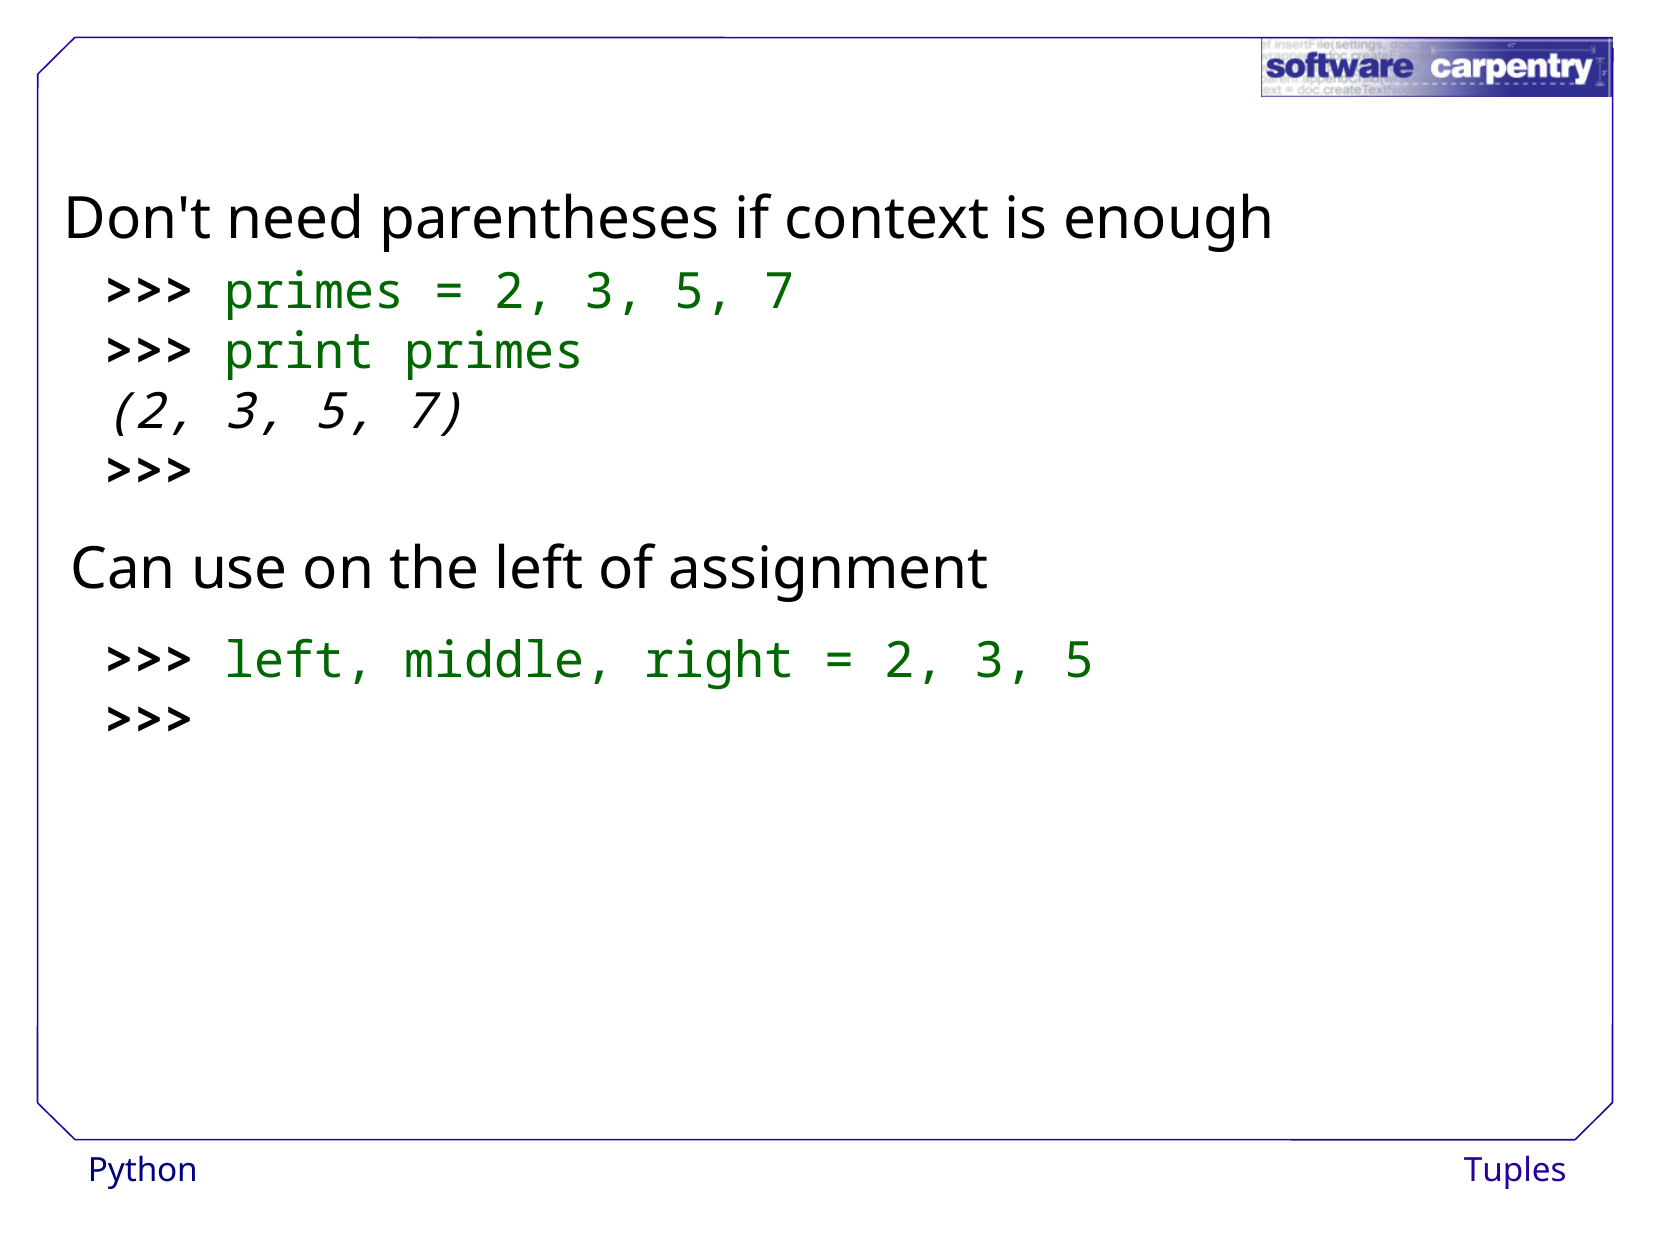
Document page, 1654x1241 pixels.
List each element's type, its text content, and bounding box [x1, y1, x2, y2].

text_box >>> left, middle, right = 2, 3, 5 >>> [89, 619, 1167, 1121]
text_box Don't need parentheses if context is enough [49, 138, 1440, 259]
text_box >>> primes = 2, 3, 5, 7 >>> print primes (2, 3, 5, 7) >>> [89, 251, 1167, 507]
text_box Can use on the left of assignment [55, 487, 1154, 609]
picture [1261, 39, 1613, 97]
